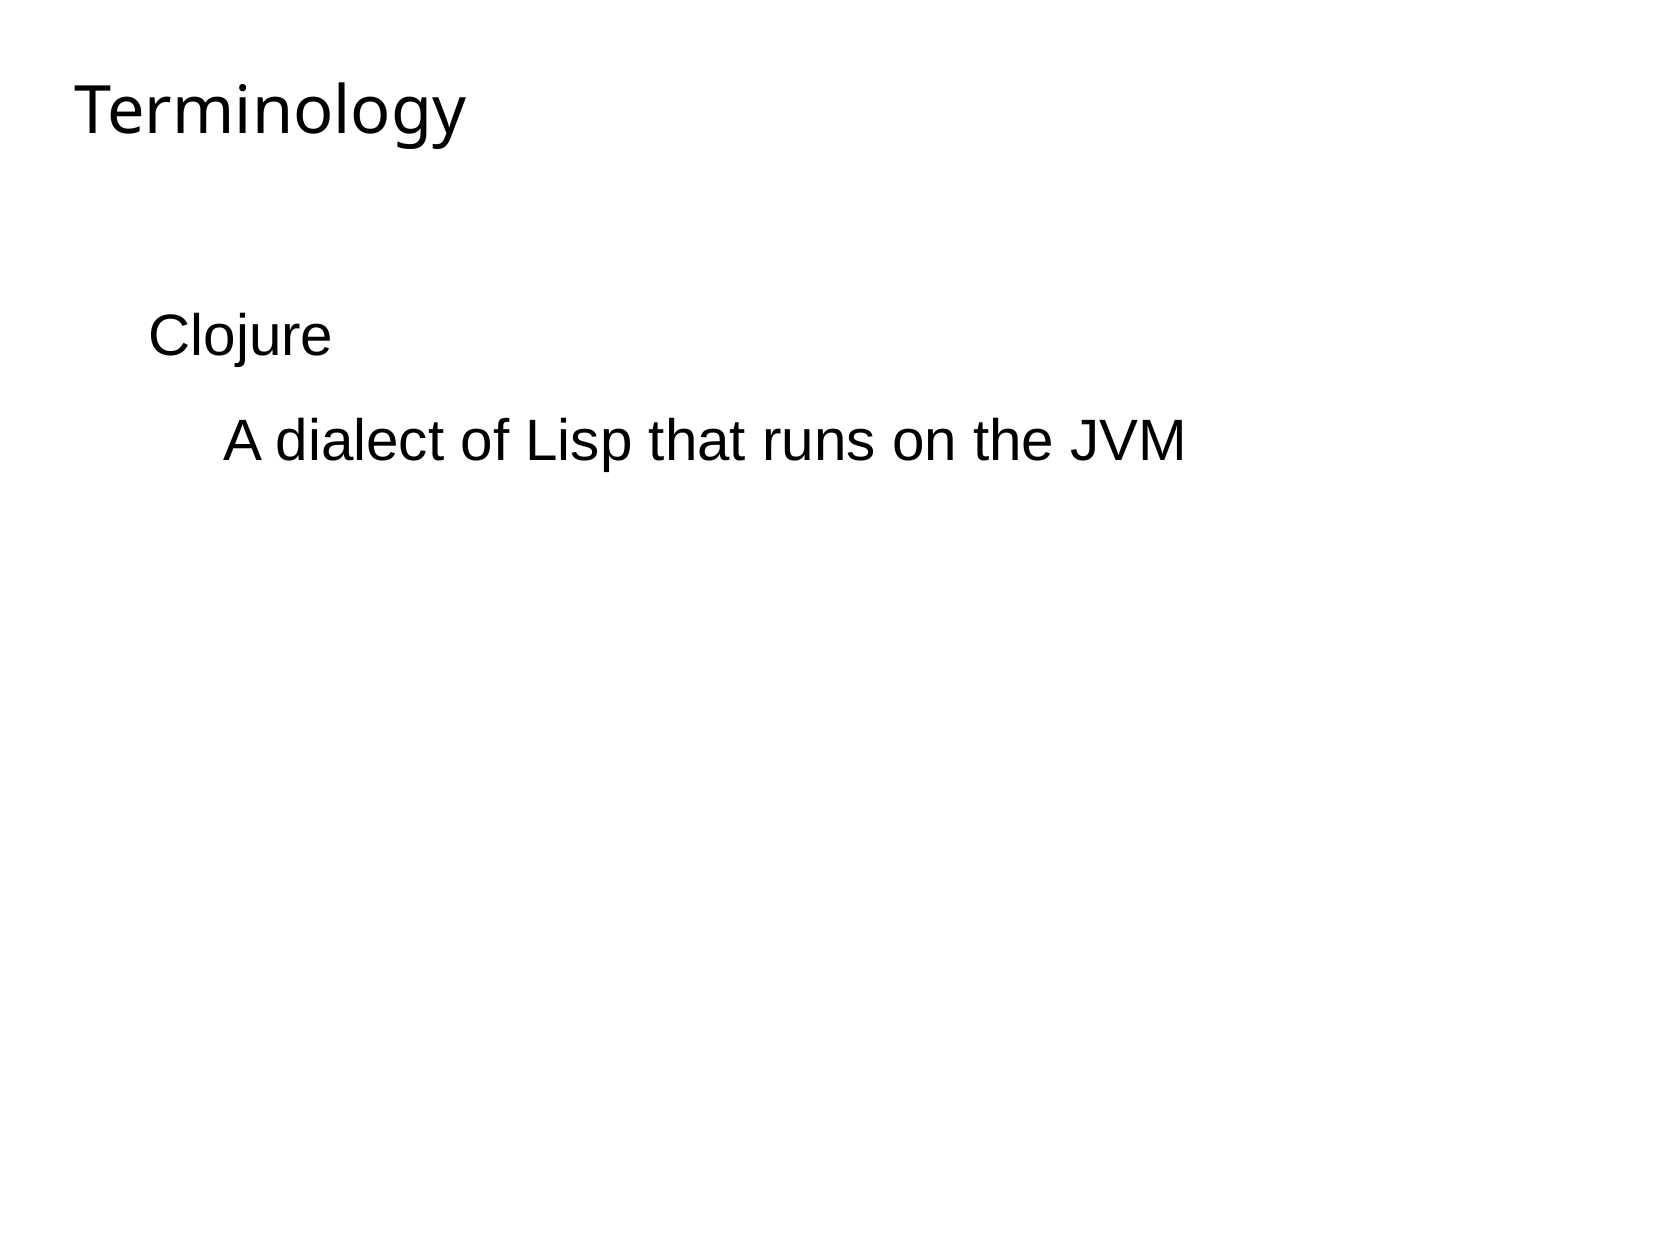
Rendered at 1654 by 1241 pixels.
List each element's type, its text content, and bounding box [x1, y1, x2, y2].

text_box Terminology [60, 60, 840, 169]
text_box Clojure A dialect of Lisp that runs on the JVM [134, 254, 1602, 583]
